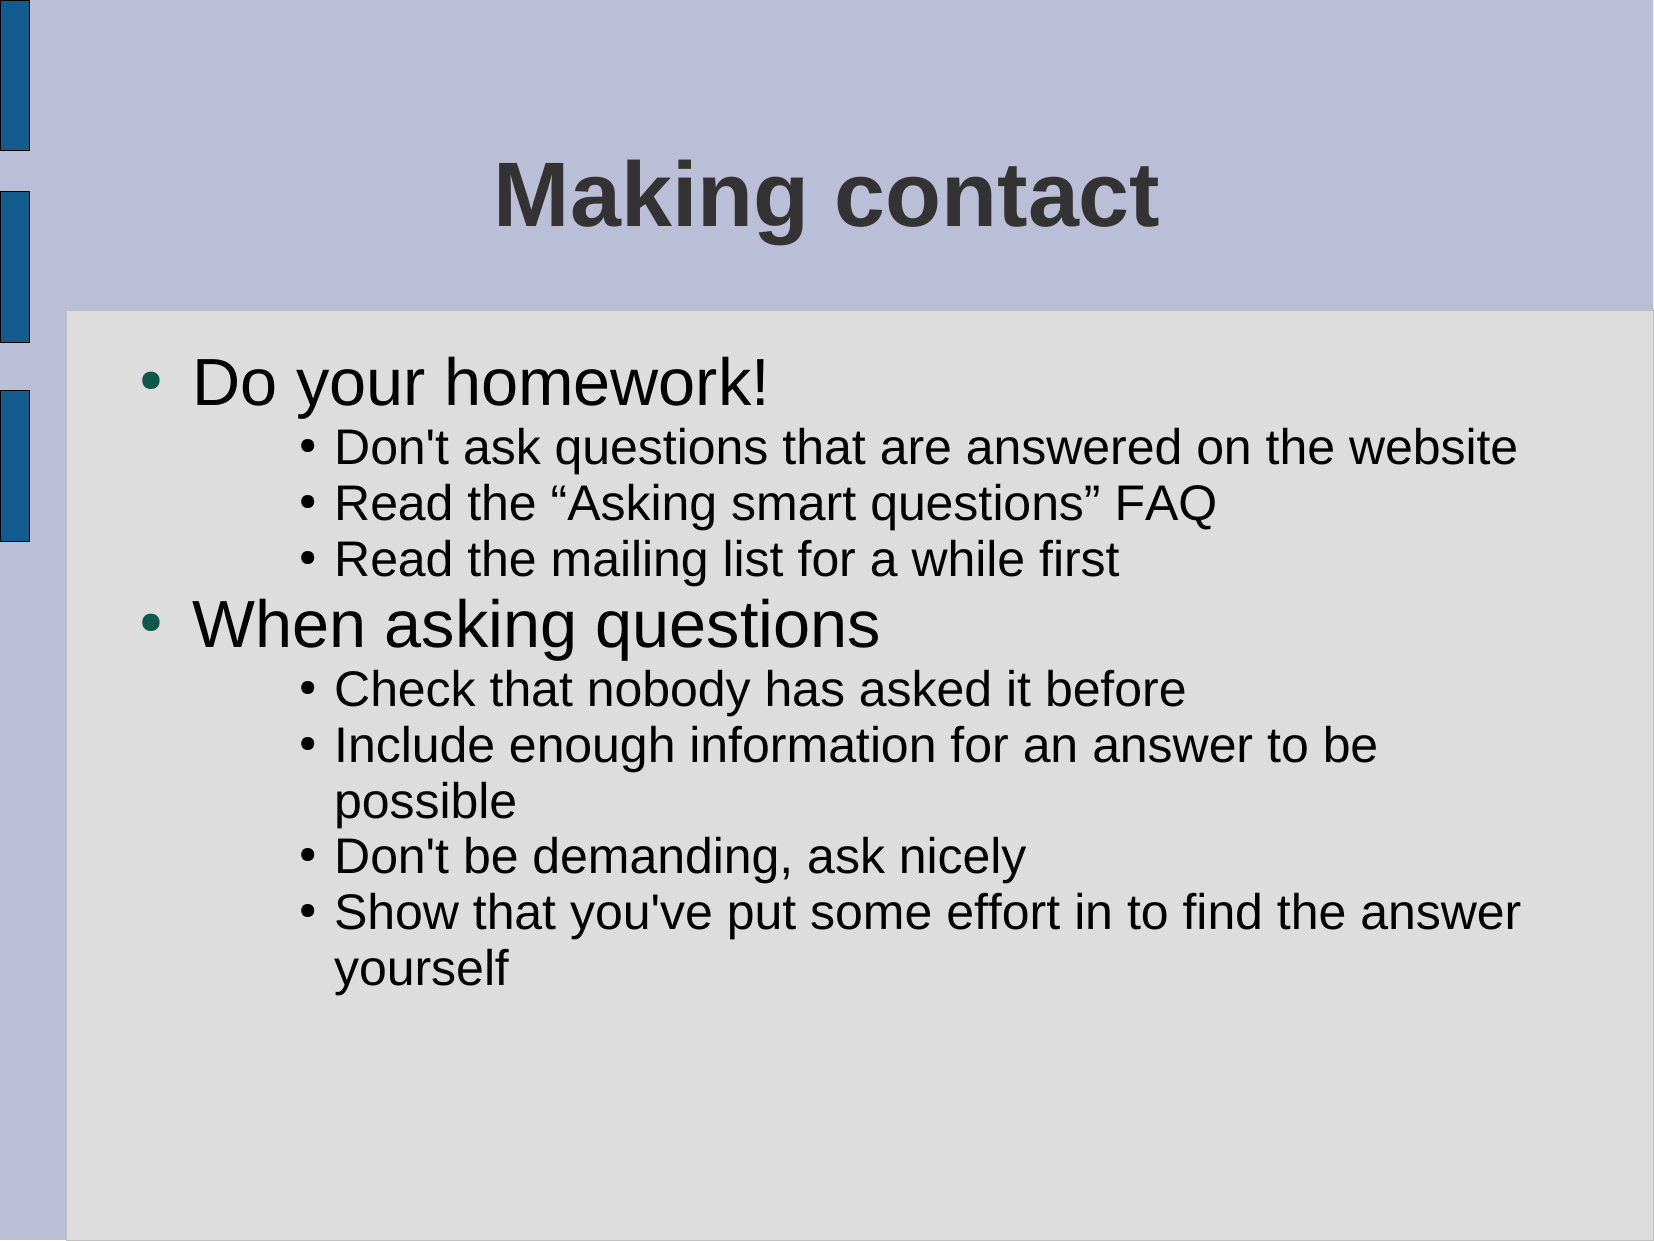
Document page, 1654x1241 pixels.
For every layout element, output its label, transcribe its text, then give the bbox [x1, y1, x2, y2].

title Making contact [121, 98, 1534, 291]
list Do your homework! Don't ask questions that are answered on the website Read the “Asking smart questions” FAQ Read the mailing list for a while first When asking questions Check that nobody has asked it before Include enough information for an answer to be possible Don't be demanding, ask nicely Show that you've put some effort in to find the answer yourself [121, 344, 1534, 1112]
